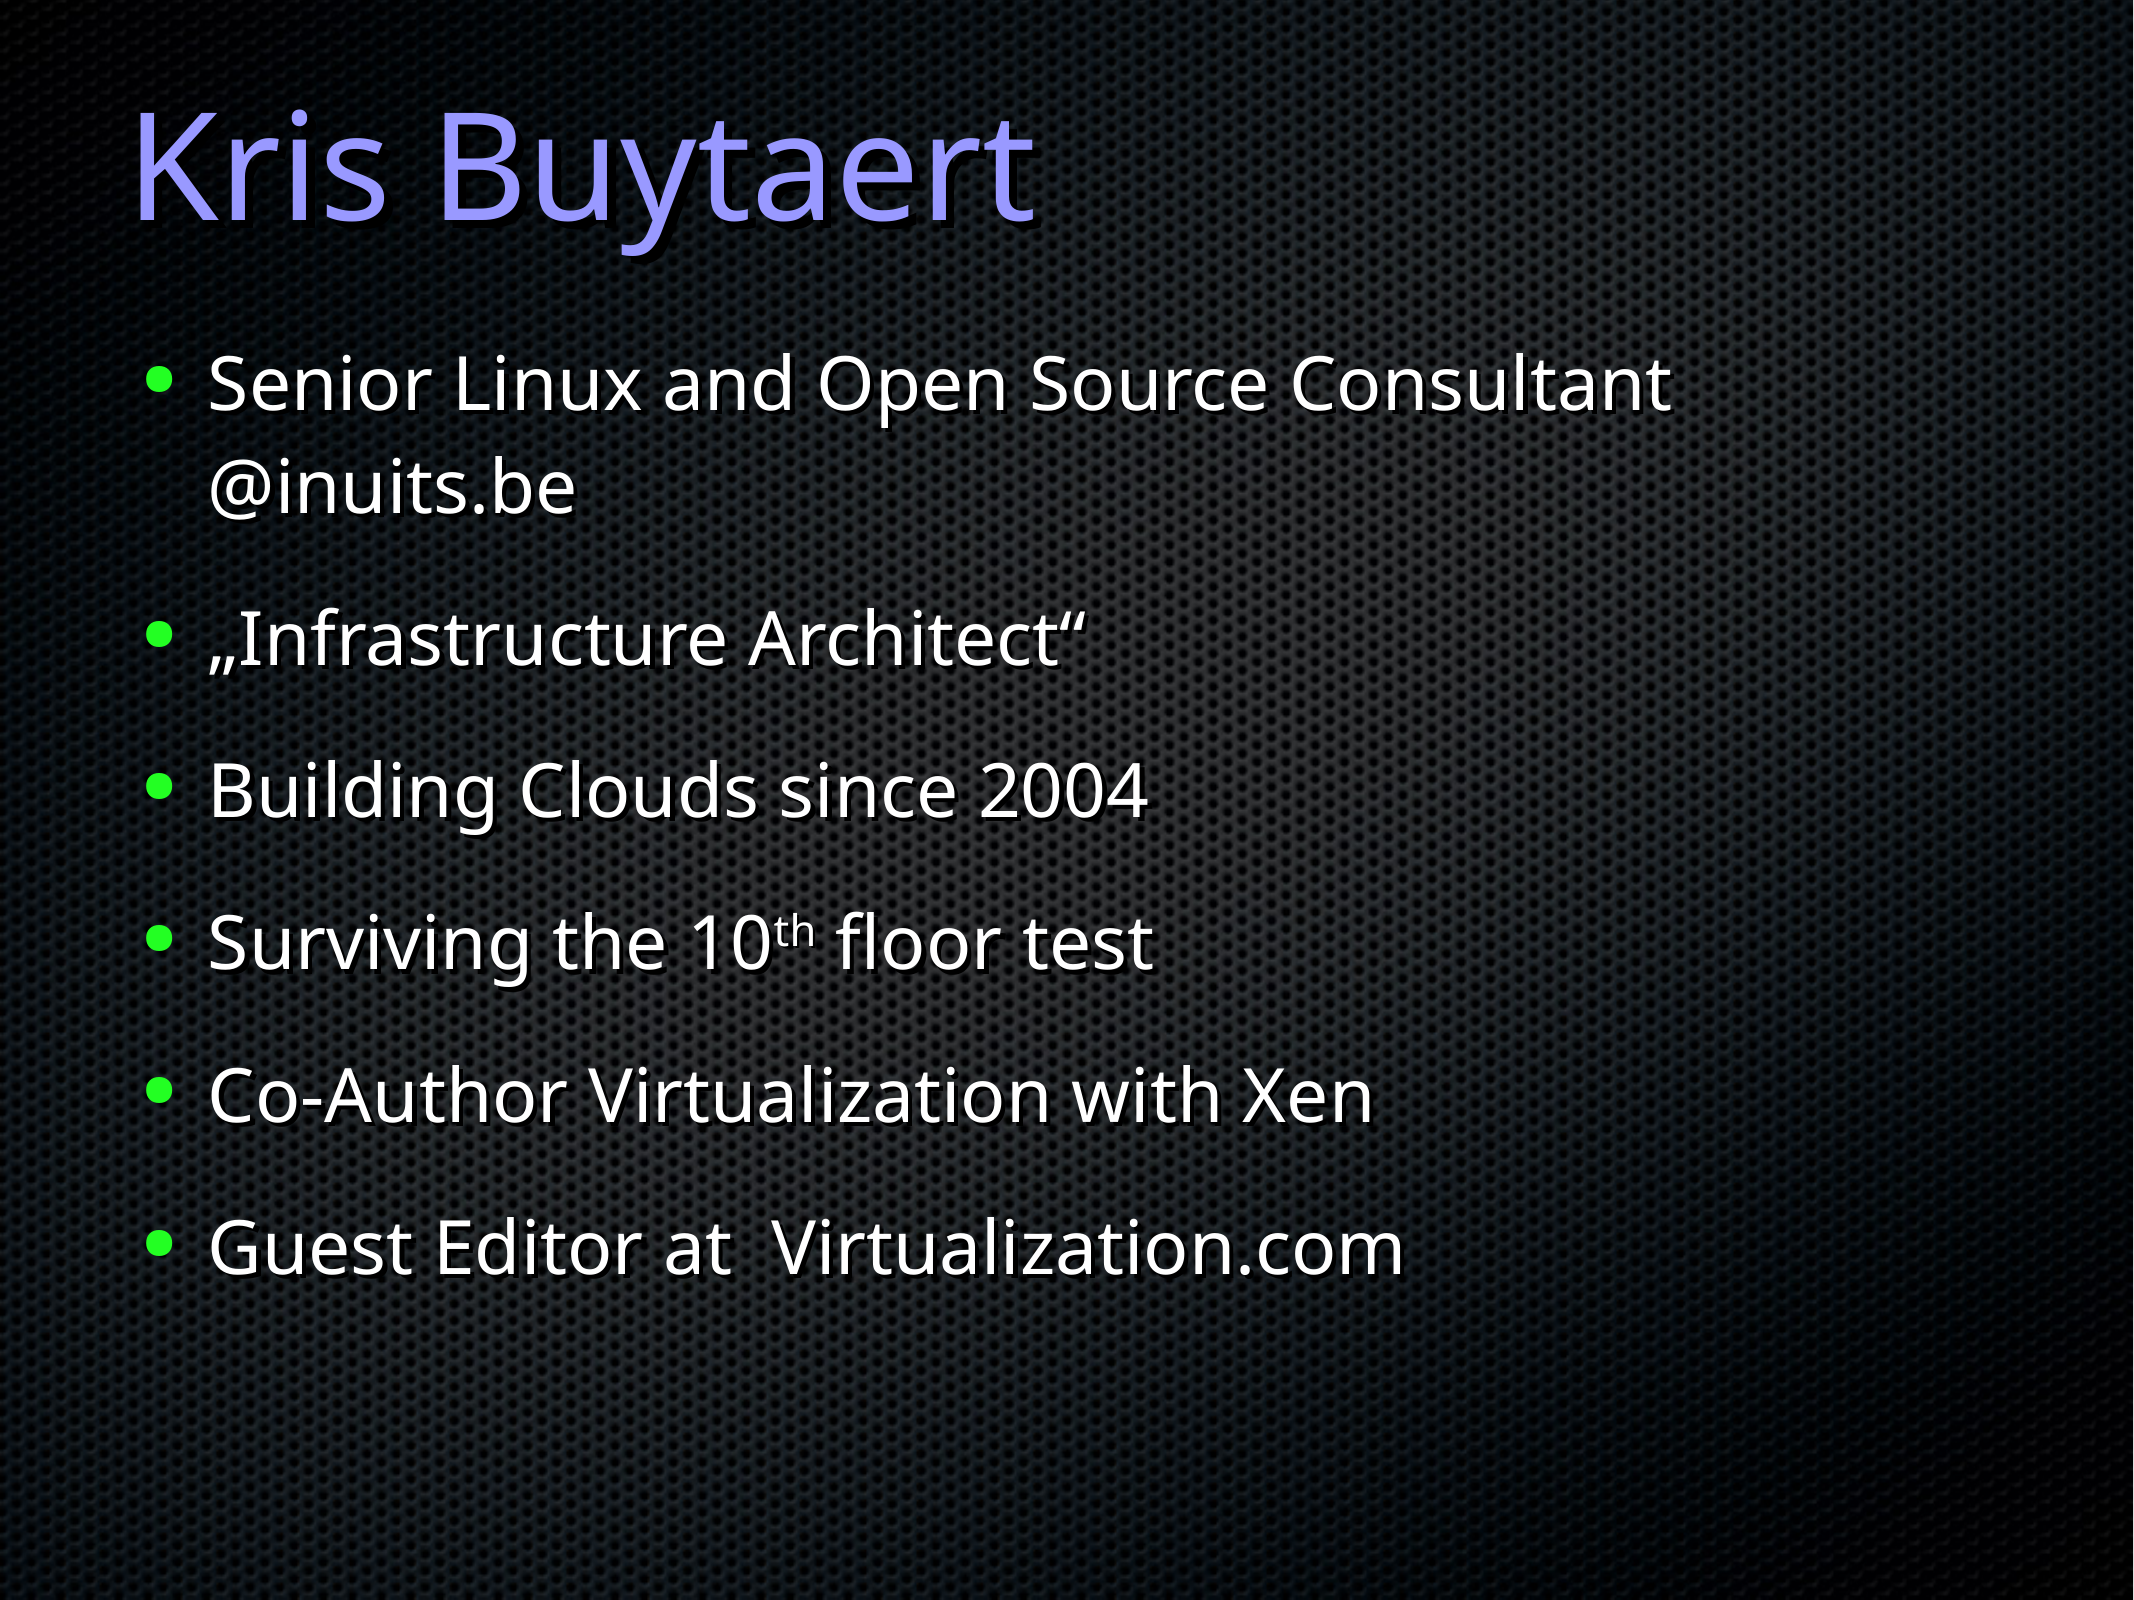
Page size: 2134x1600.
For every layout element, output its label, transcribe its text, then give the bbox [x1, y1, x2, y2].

picture [0, 0, 2134, 1600]
list Senior Linux and Open Source Consultant @inuits.be „Infrastructure Architect“ Building Clouds since 2004 Surviving the 10th floor test Co-Author Virtualization with Xen Guest Editor at Virtualization.com [132, 277, 2008, 1503]
title Kris Buytaert [118, 0, 1994, 325]
